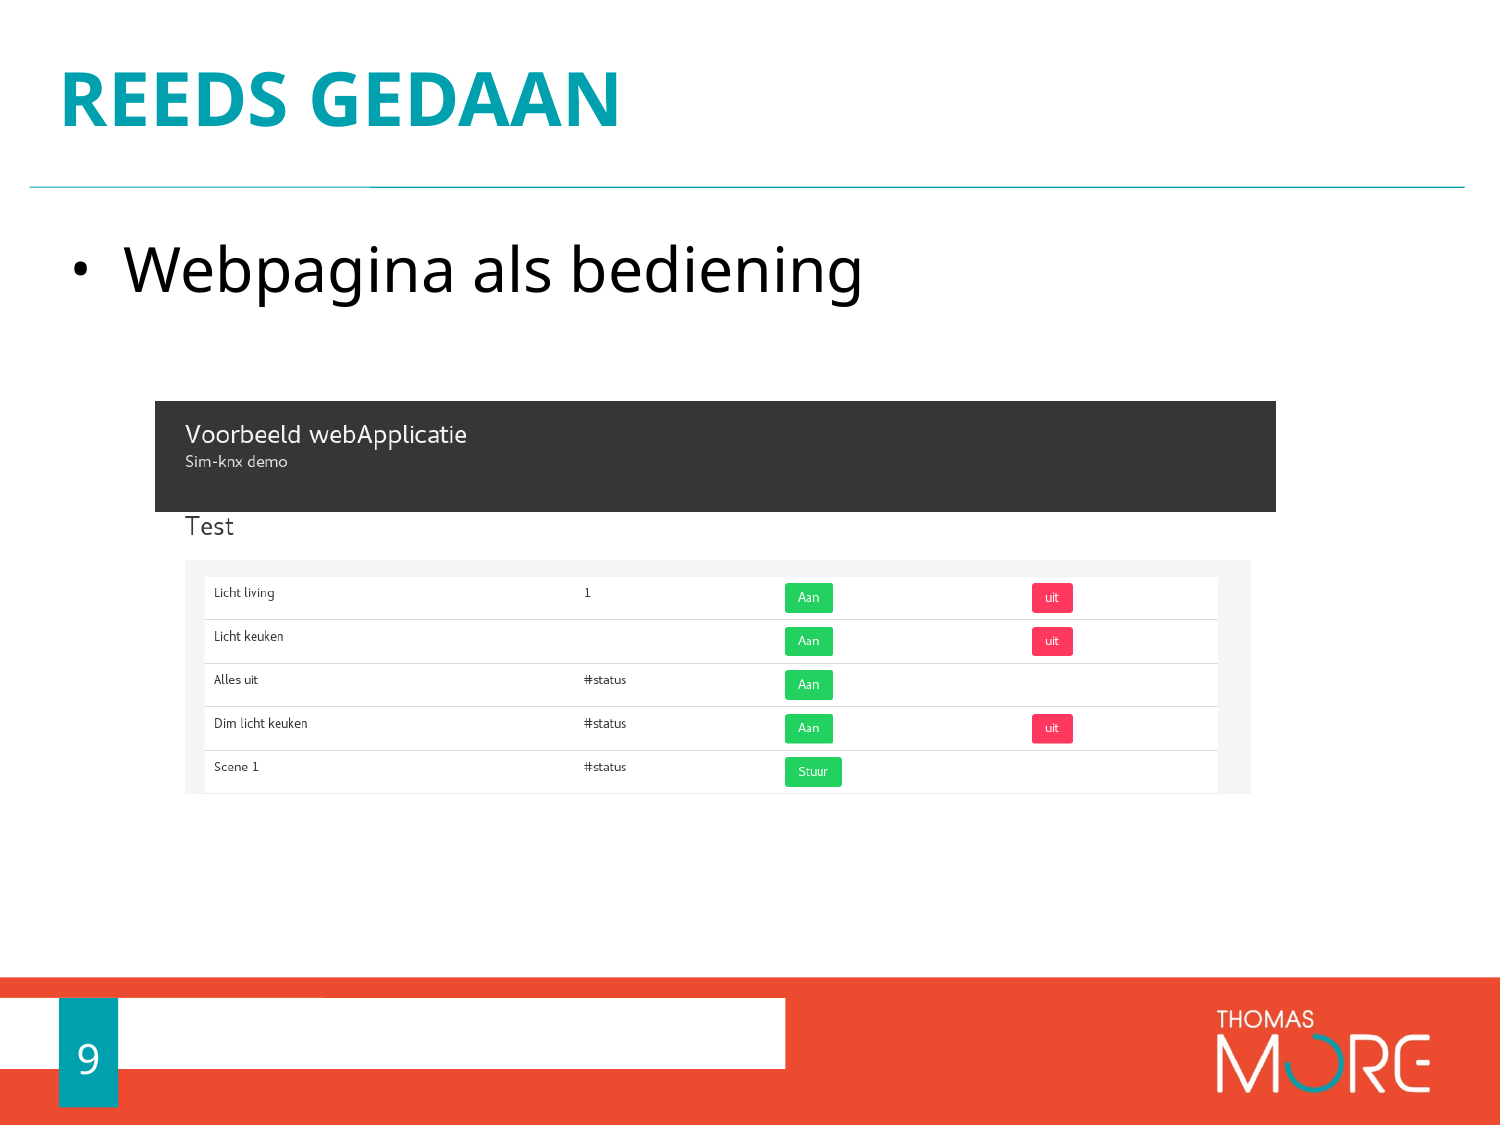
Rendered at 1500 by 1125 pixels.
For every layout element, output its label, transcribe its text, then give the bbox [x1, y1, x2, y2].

footer [123, 998, 786, 1069]
picture [1187, 980, 1459, 1122]
title Reeds Gedaan [0, 0, 1500, 188]
slide_number <number> [59, 998, 119, 1108]
list Webpagina als bediening [0, 188, 1500, 916]
picture [155, 401, 1276, 794]
